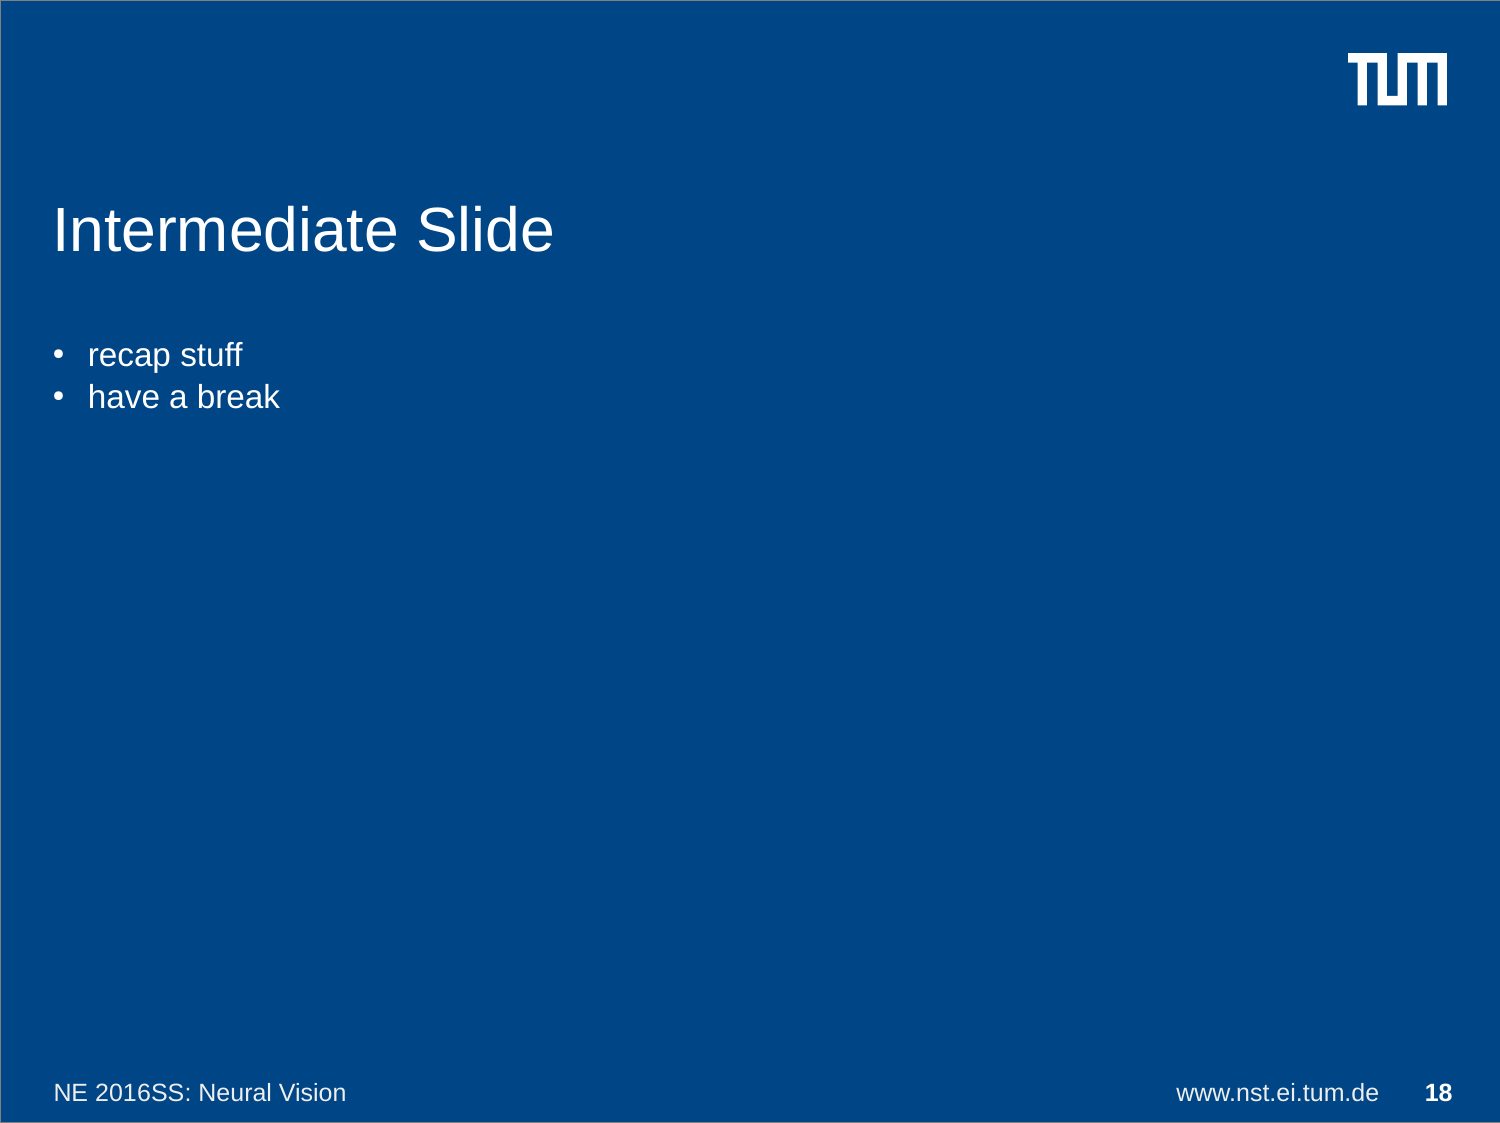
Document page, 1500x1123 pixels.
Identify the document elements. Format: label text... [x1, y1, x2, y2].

title Intermediate Slide [52, 195, 1453, 266]
list recap stuff have a break [52, 330, 1453, 426]
